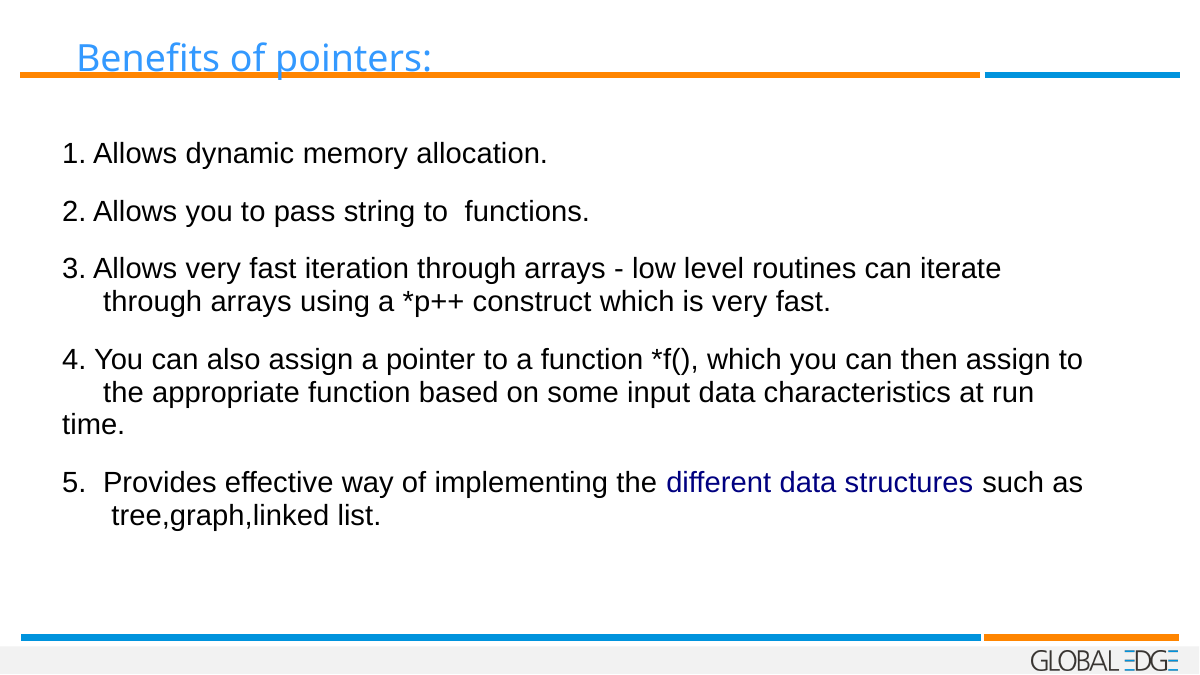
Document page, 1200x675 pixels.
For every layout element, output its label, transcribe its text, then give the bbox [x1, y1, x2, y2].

text_box 1. Allows dynamic memory allocation. 2. Allows you to pass string to functions. 3. Allows very fast iteration through arrays - low level routines can iterate through arrays using a *p++ construct which is very fast. 4. You can also assign a pointer to a function *f(), which you can then assign to the appropriate function based on some input data characteristics at run time. 5. Provides effective way of implementing the different data structures such as tree,graph,linked list. [47, 129, 1111, 638]
picture [1031, 650, 1178, 671]
text_box Benefits of pointers: [61, 23, 638, 88]
